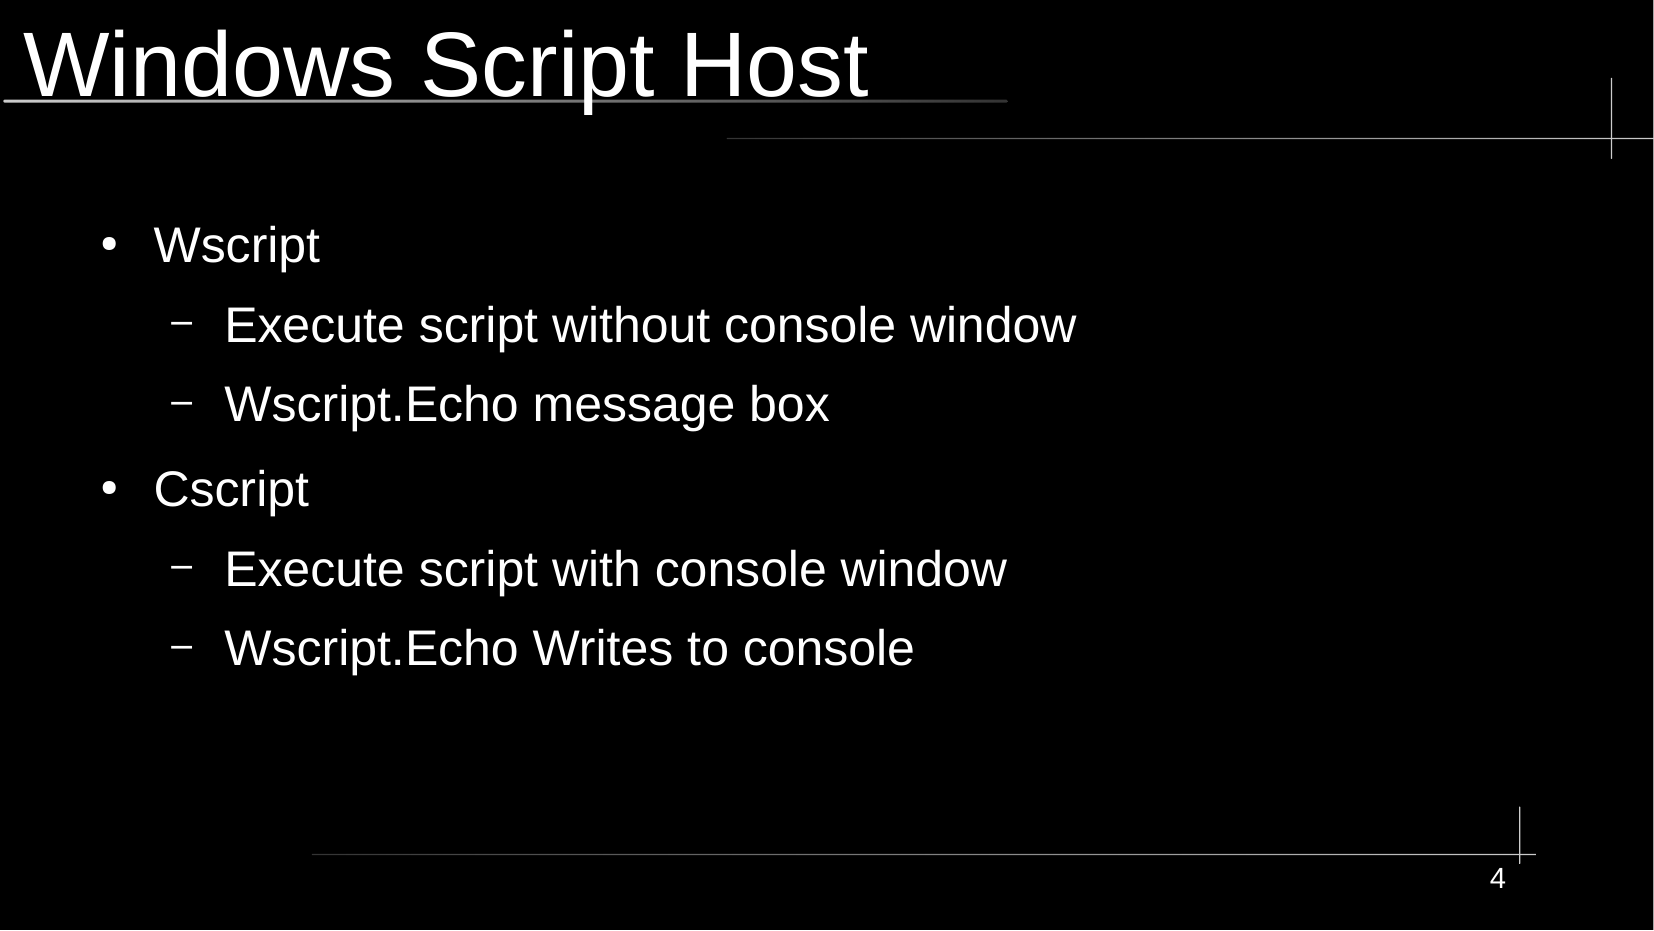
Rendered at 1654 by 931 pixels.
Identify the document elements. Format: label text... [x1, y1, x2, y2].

list Wscript Execute script without console window Wscript.Echo message box Cscript Execute script with console window Wscript.Echo Writes to console [82, 217, 1506, 758]
title Windows Script Host [23, 11, 1589, 119]
